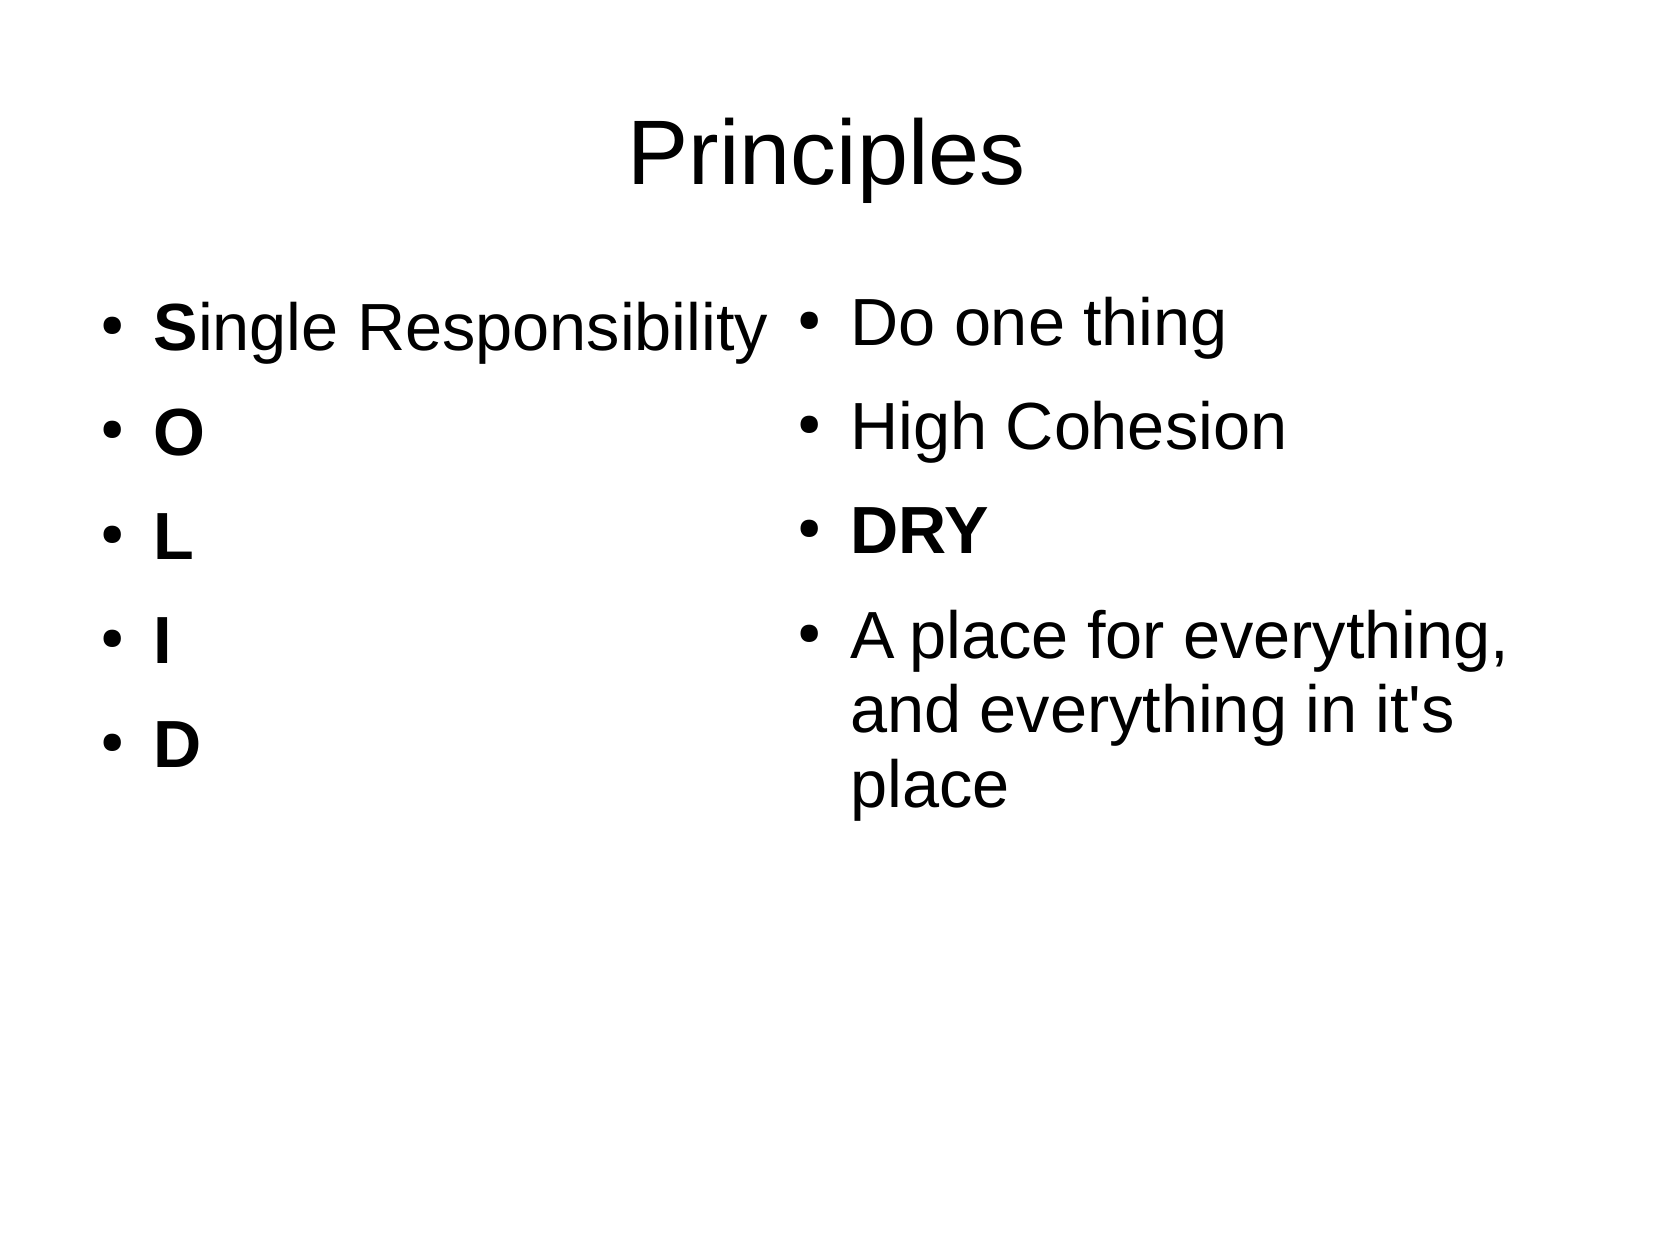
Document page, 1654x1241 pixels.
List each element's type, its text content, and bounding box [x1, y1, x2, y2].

list Single Responsibility O L I D [82, 290, 793, 1010]
title Principles [82, 49, 1571, 257]
list Do one thing High Cohesion DRY A place for everything, and everything in it's place [779, 284, 1573, 1004]
